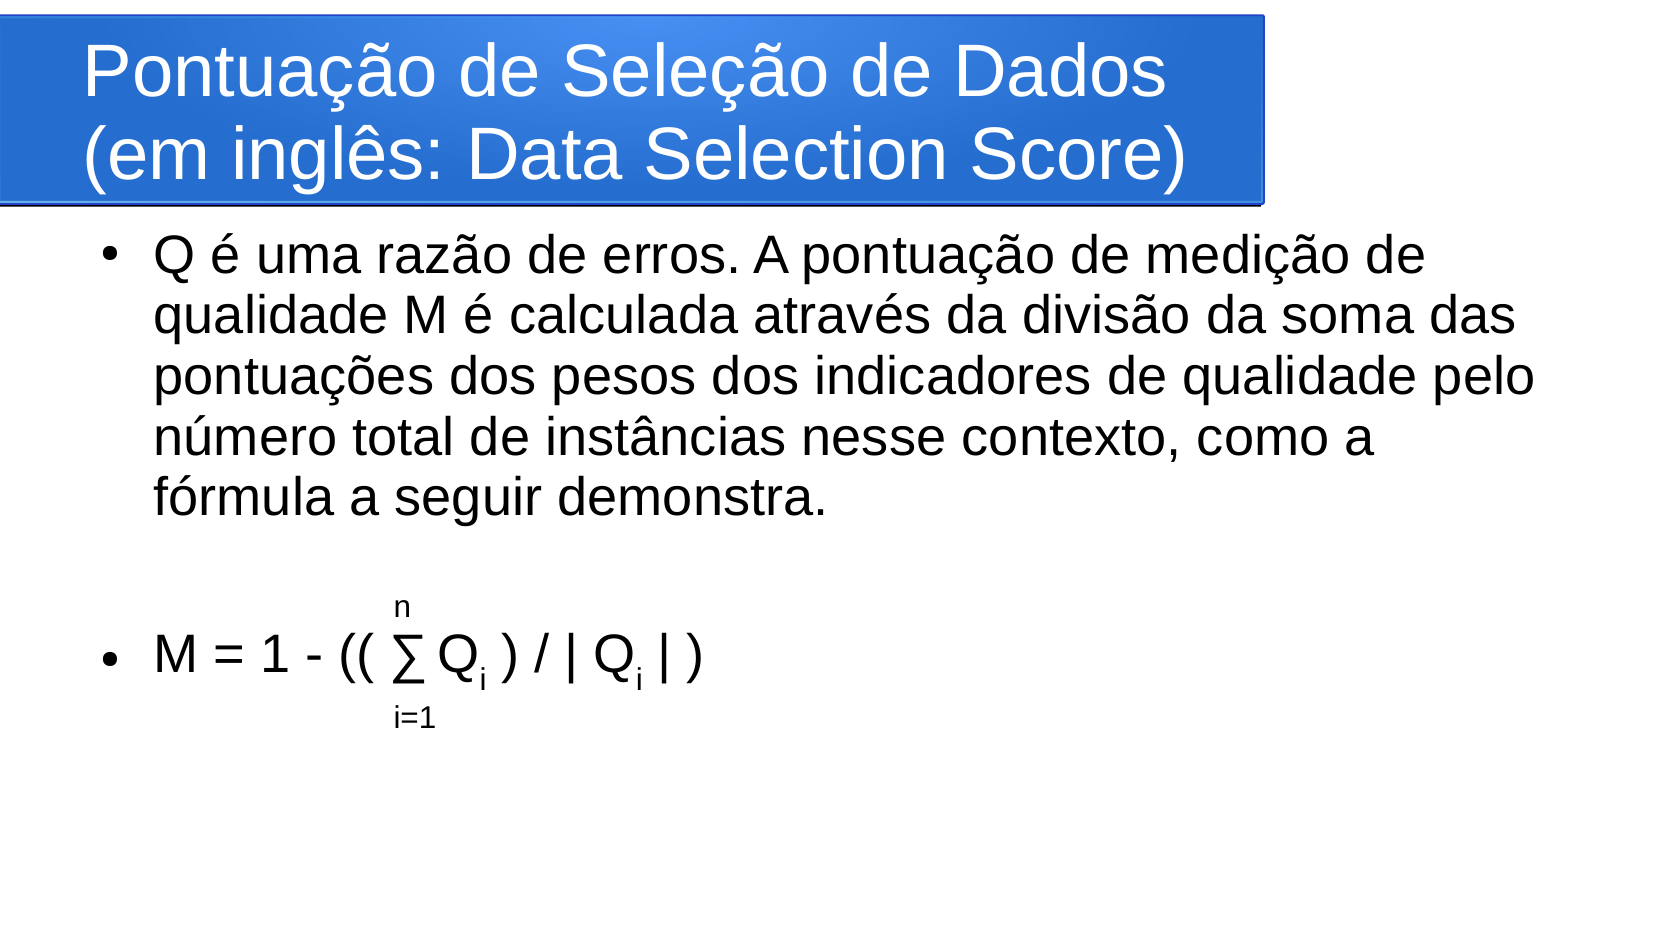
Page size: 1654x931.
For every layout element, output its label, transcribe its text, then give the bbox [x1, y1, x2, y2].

list Q é uma razão de erros. A pontuação de medição de qualidade M é calculada através da divisão da soma das pontuações dos pesos dos indicadores de qualidade pelo número total de instâncias nesse contexto, como a fórmula a seguir demonstra. n M = 1 - (( ∑ Qi ) / | Qi | ) i=1 [82, 224, 1571, 764]
title Pontuação de Seleção de Dados (em inglês: Data Selection Score) [82, 29, 1235, 196]
